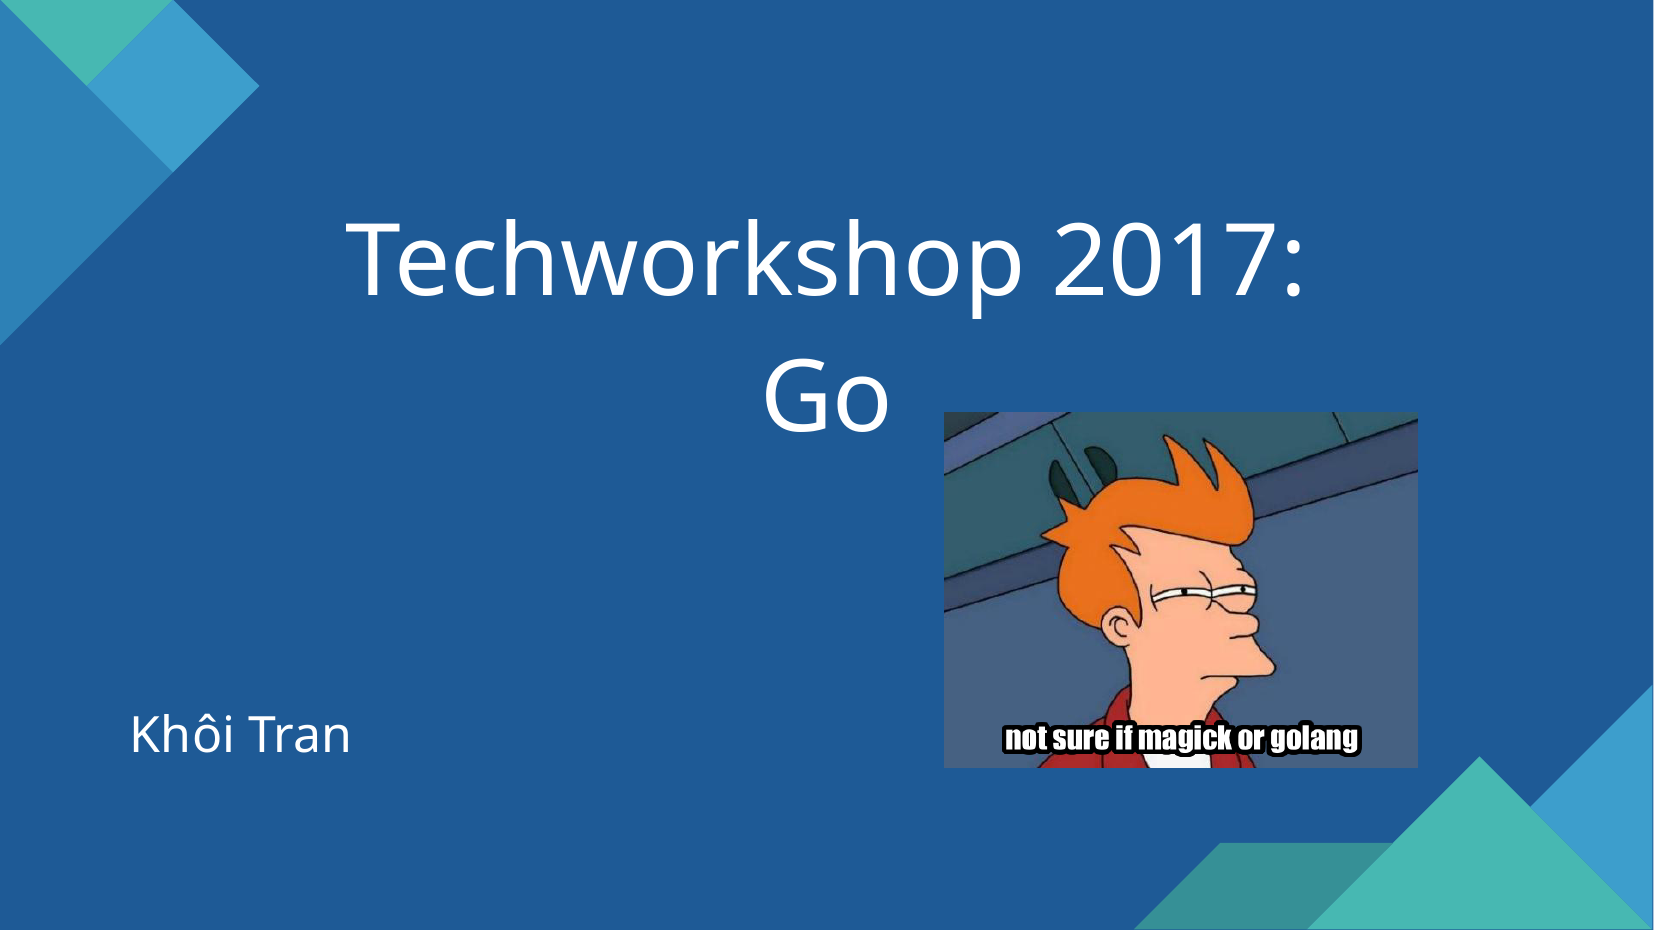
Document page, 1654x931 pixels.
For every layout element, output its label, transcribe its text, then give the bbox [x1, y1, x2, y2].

list Khôi Tran [59, 649, 809, 768]
picture [944, 412, 1418, 768]
title Techworkshop 2017: Go [59, 59, 1595, 591]
